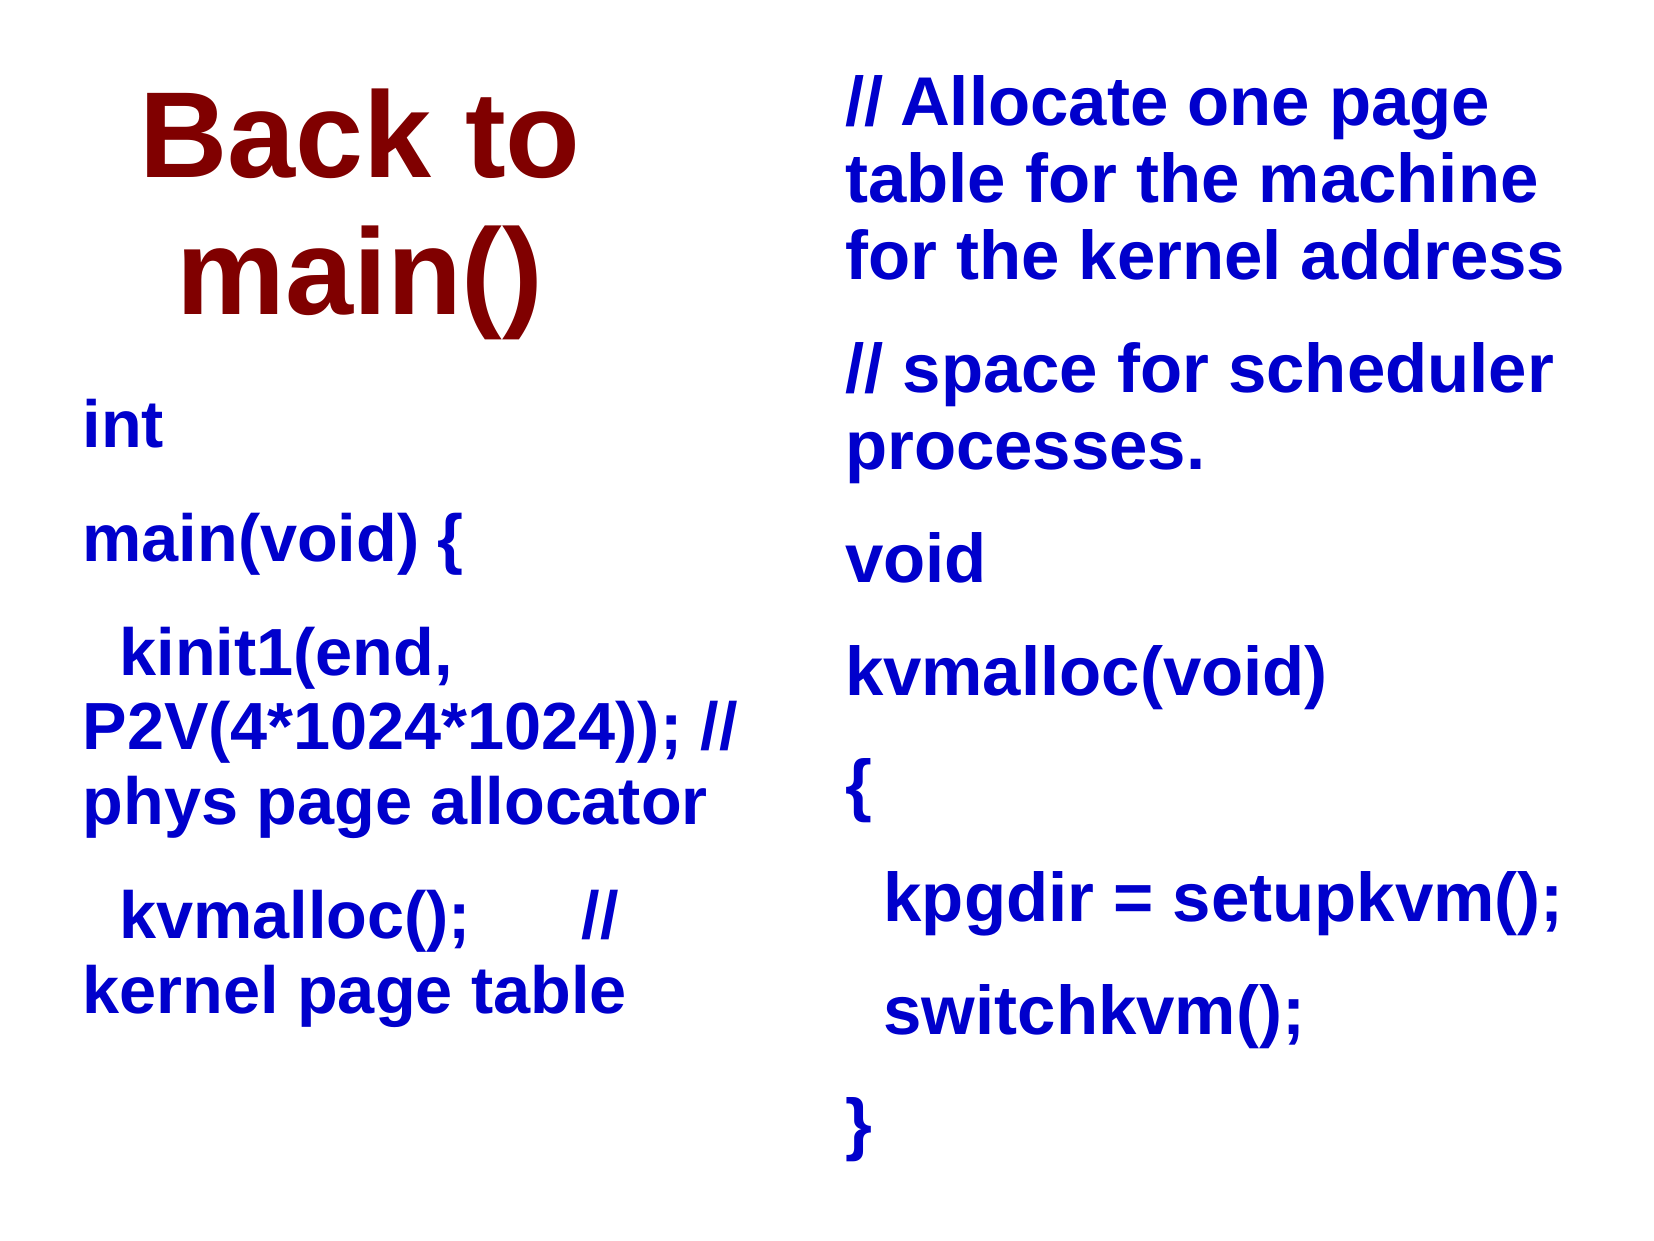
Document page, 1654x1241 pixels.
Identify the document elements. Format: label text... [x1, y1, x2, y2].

list int main(void) { kinit1(end, P2V(4*1024*1024)); // phys page allocator kvmalloc(); // kernel page table [82, 386, 809, 1241]
title Back to main() [82, 21, 638, 386]
list // Allocate one page table for the machine for the kernel address // space for scheduler processes. void kvmalloc(void) { kpgdir = setupkvm(); switchkvm(); } [845, 62, 1572, 1241]
